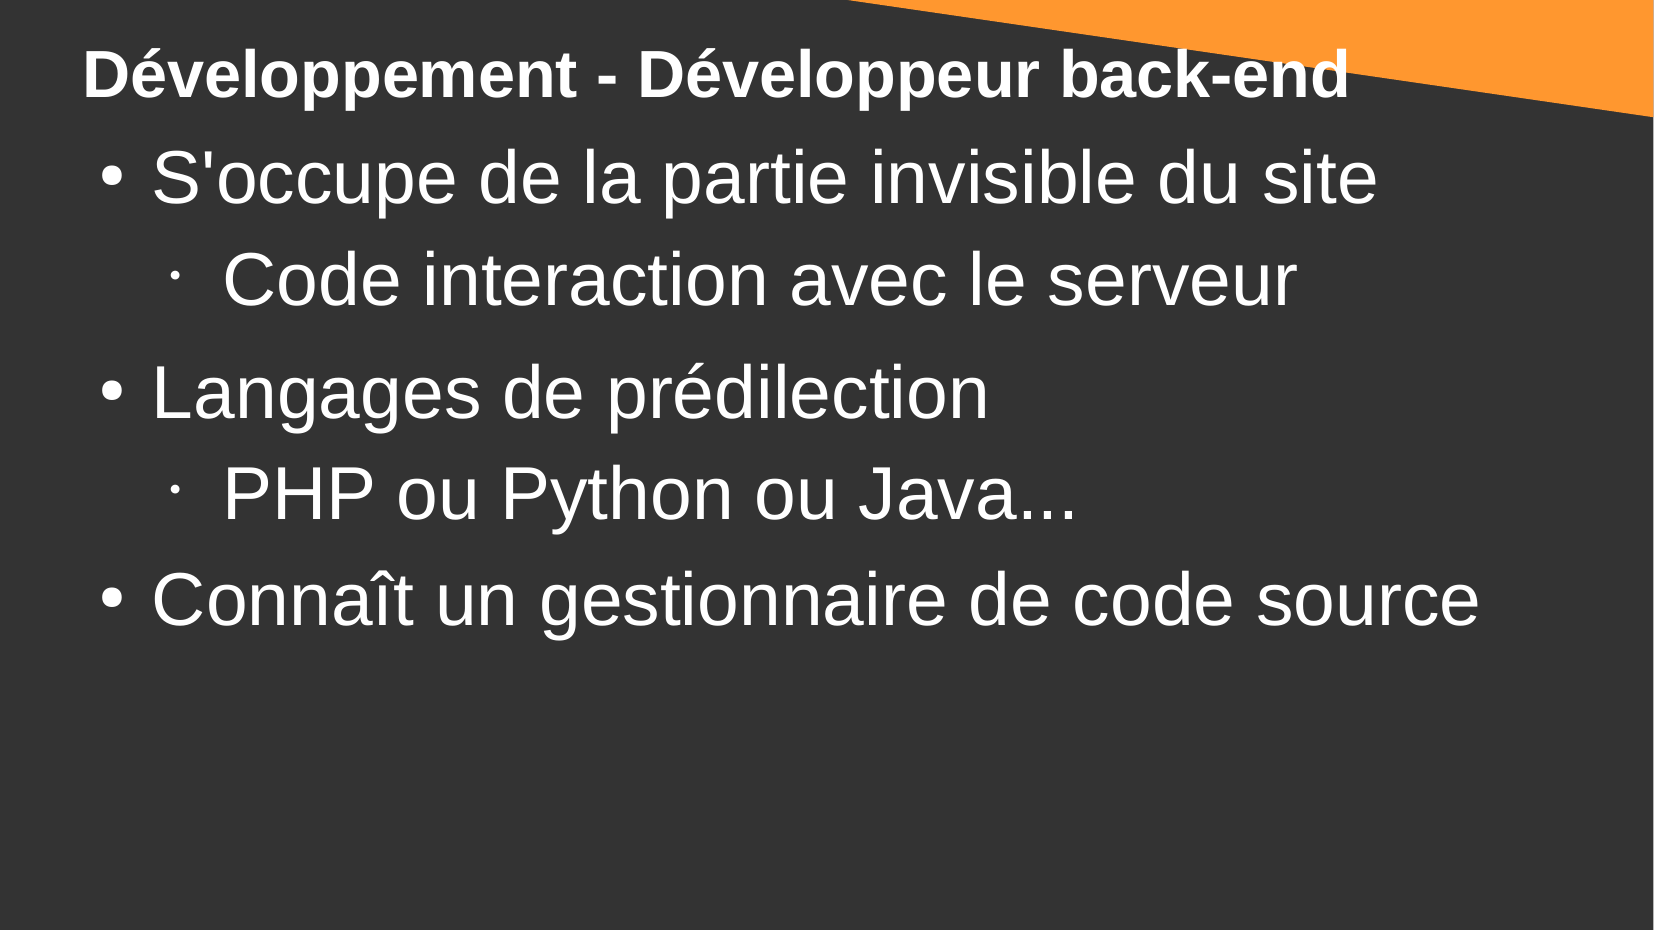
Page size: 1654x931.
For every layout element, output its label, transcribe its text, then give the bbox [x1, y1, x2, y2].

text_box [847, 0, 1654, 118]
list S'occupe de la partie invisible du site Code interaction avec le serveur Langages de prédilection PHP ou Python ou Java... Connaît un gestionnaire de code source [80, 135, 1548, 674]
title Développement - Développeur back-end [82, 37, 1571, 114]
